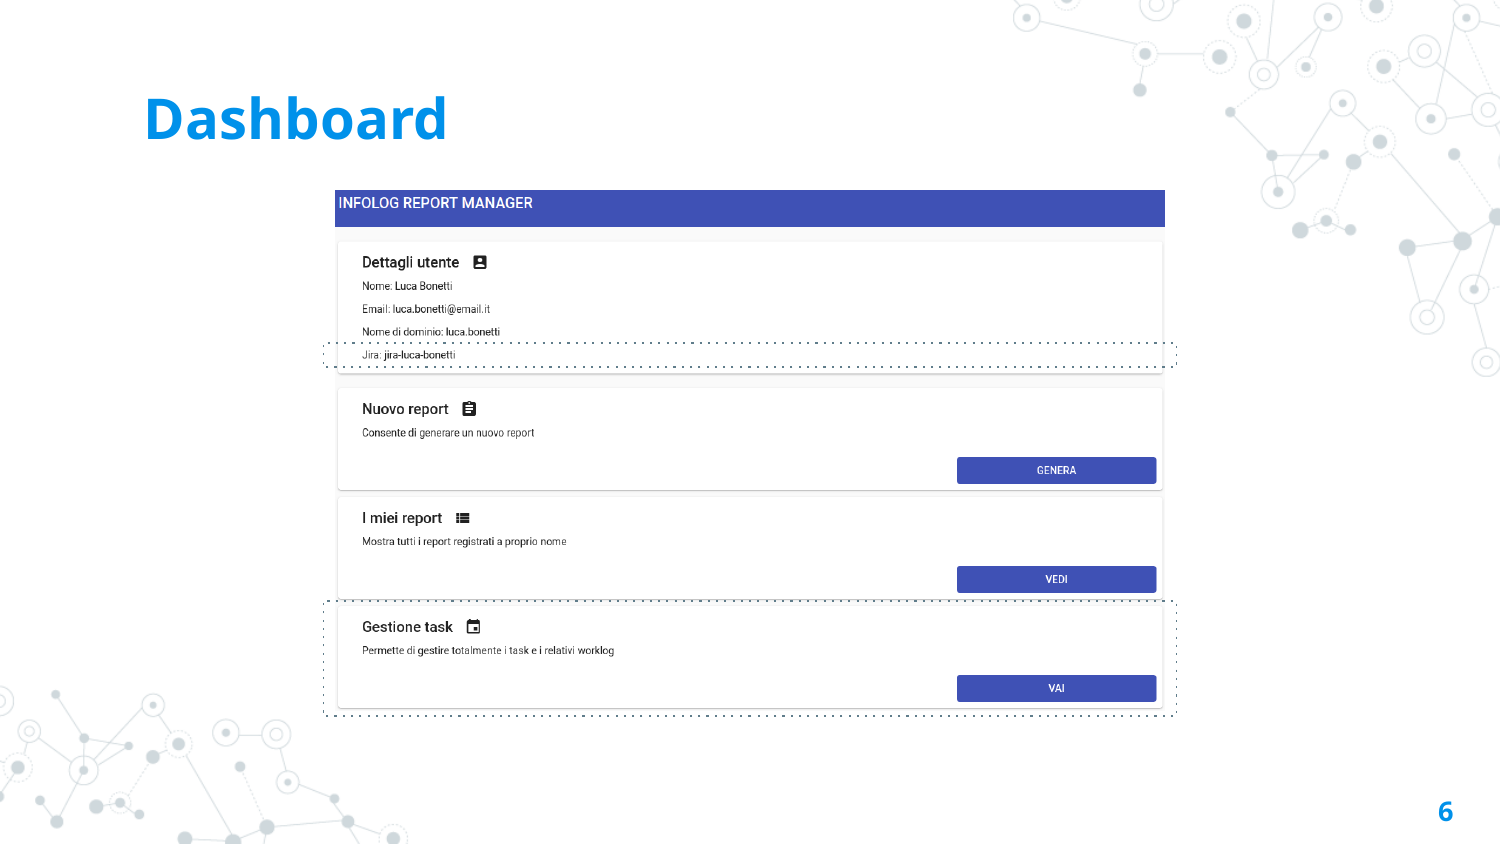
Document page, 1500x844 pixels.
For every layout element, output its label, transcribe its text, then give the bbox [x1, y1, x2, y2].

picture [0, 0, 1500, 844]
title Dashboard [128, 50, 1372, 166]
slide_number 1 [1378, 779, 1469, 844]
